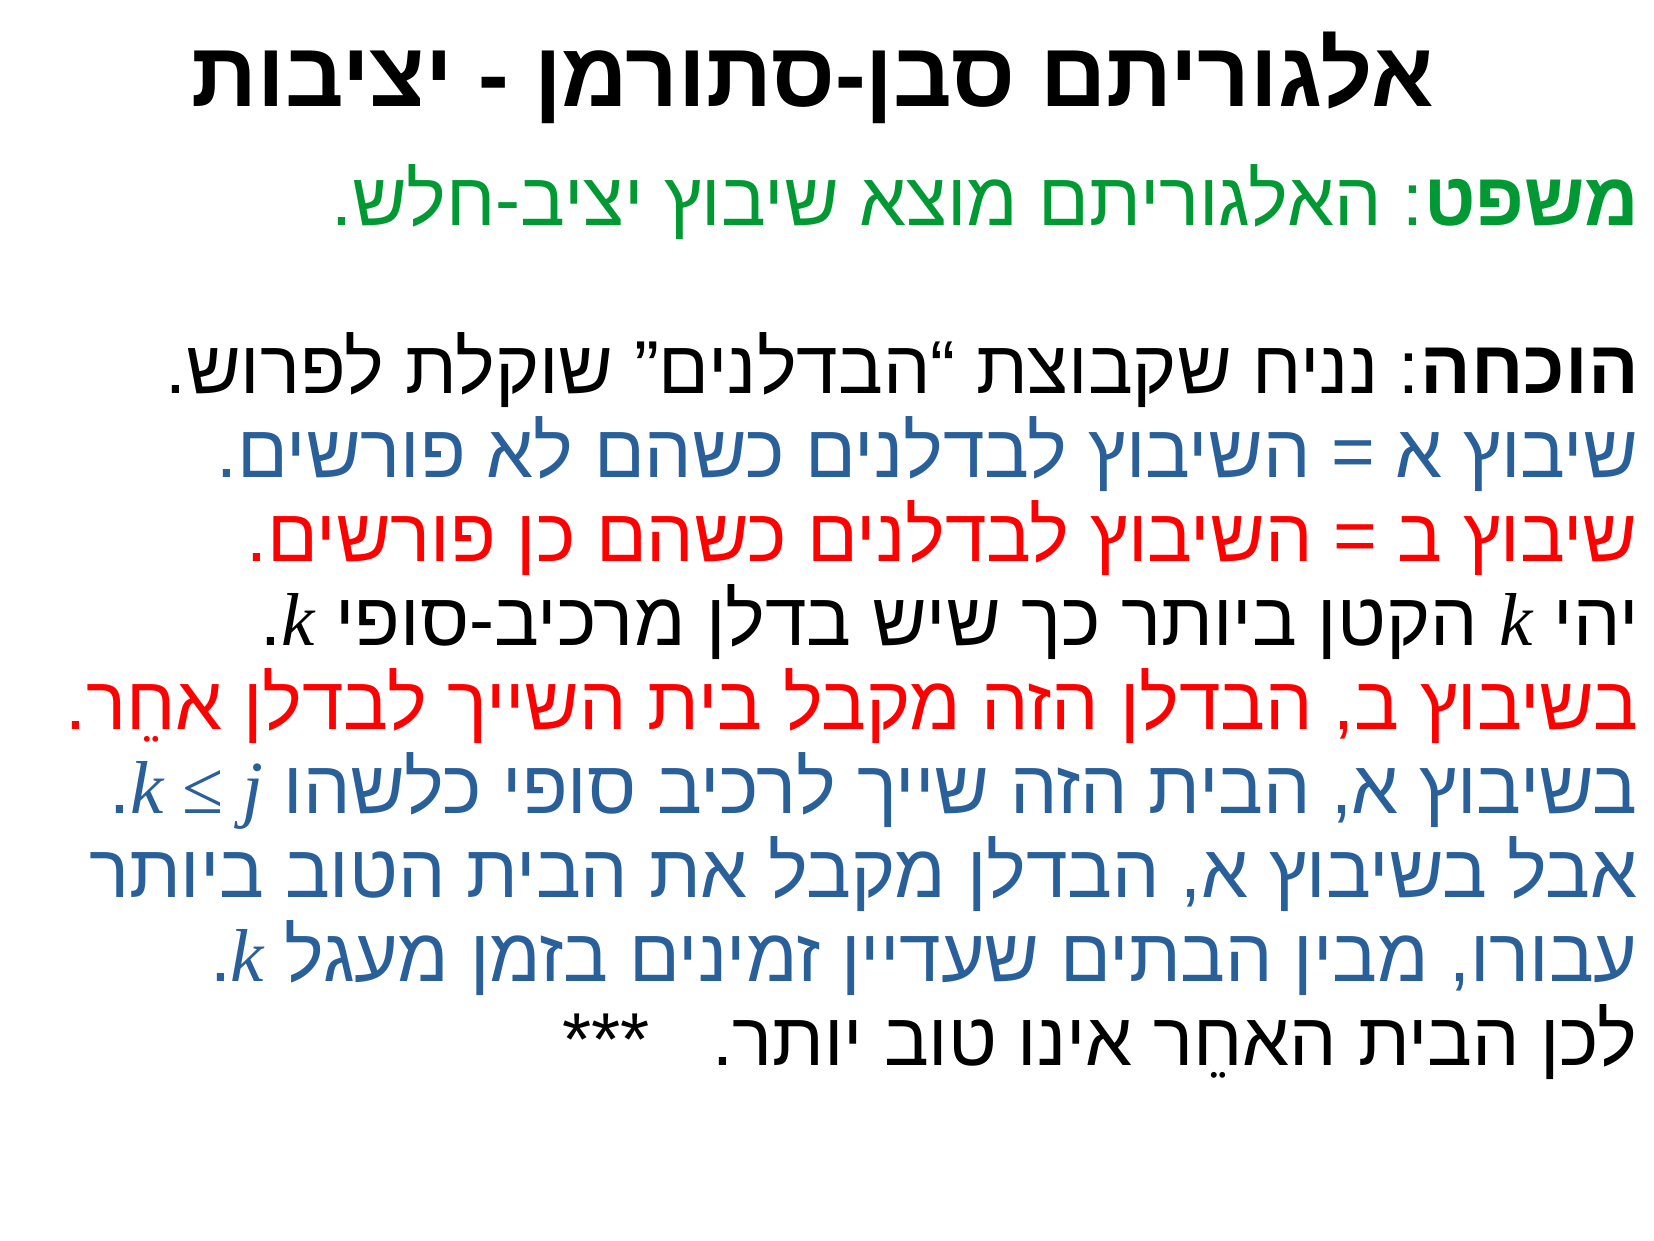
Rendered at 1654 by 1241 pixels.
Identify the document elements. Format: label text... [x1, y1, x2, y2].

title אלגוריתם סבן-סתורמן - יציבות [97, 0, 1531, 150]
text_box משפט: האלגוריתם מוצא שיבוץ יציב-חלש. הוכחה: נניח שקבוצת “הבדלנים” שוקלת לפרוש. שיבוץ א = השיבוץ לבדלנים כשהם לא פורשים. שיבוץ ב = השיבוץ לבדלנים כשהם כן פורשים. יהי k הקטן ביותר כך שיש בדלן מרכיב-סופי k. בשיבוץ ב, הבדלן הזה מקבל בית השייך לבדלן אחֵר. בשיבוץ א, הבית הזה שייך לרכיב סופי כלשהו k ≤ j. אבל בשיבוץ א, הבדלן מקבל את הבית הטוב ביותר עבורו, מבין הבתים שעדיין זמינים בזמן מעגל k. לכן הבית האחֵר אינו טוב יותר. *** [0, 150, 1654, 1126]
